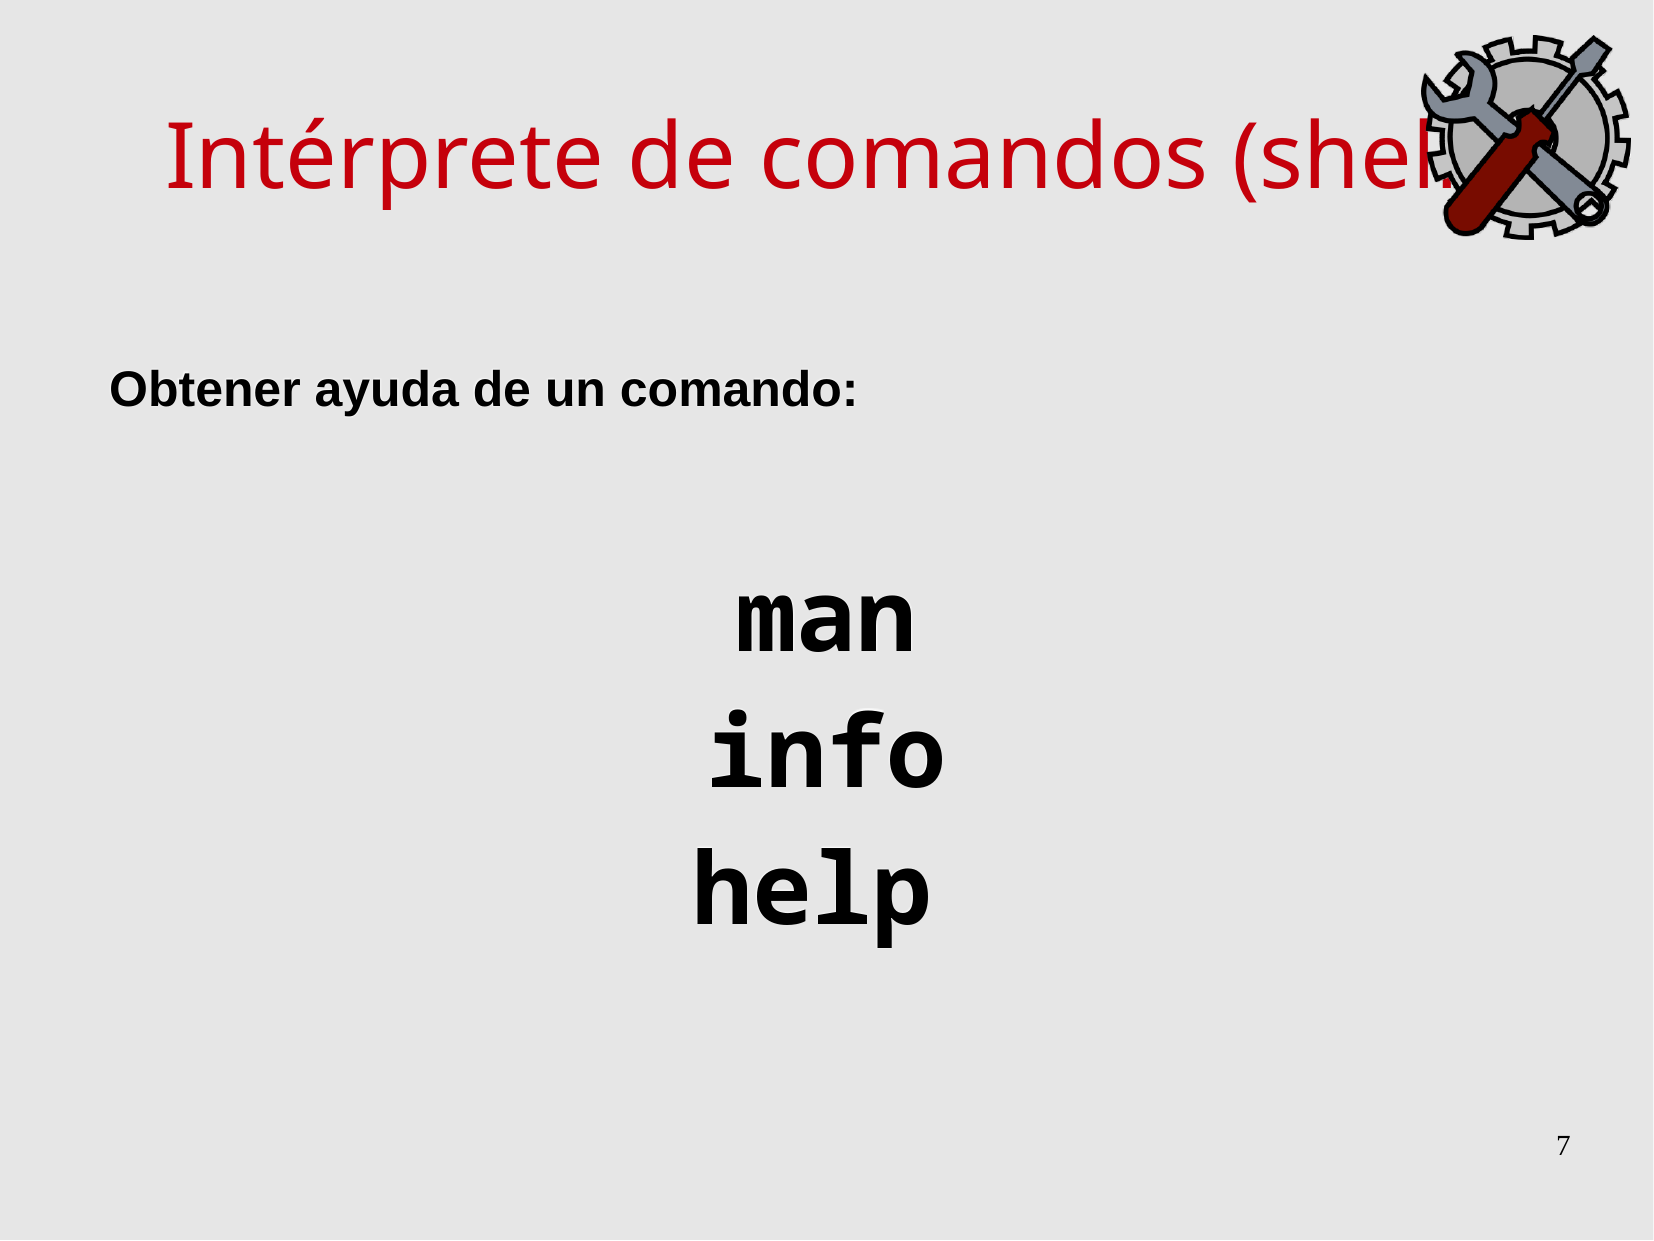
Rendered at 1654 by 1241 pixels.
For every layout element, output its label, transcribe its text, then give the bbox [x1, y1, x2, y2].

text_box Obtener ayuda de un comando: [58, 242, 1609, 1241]
title Intérprete de comandos (shell) [82, 49, 1571, 242]
picture [1421, 35, 1631, 240]
text_box man info help [678, 537, 976, 902]
